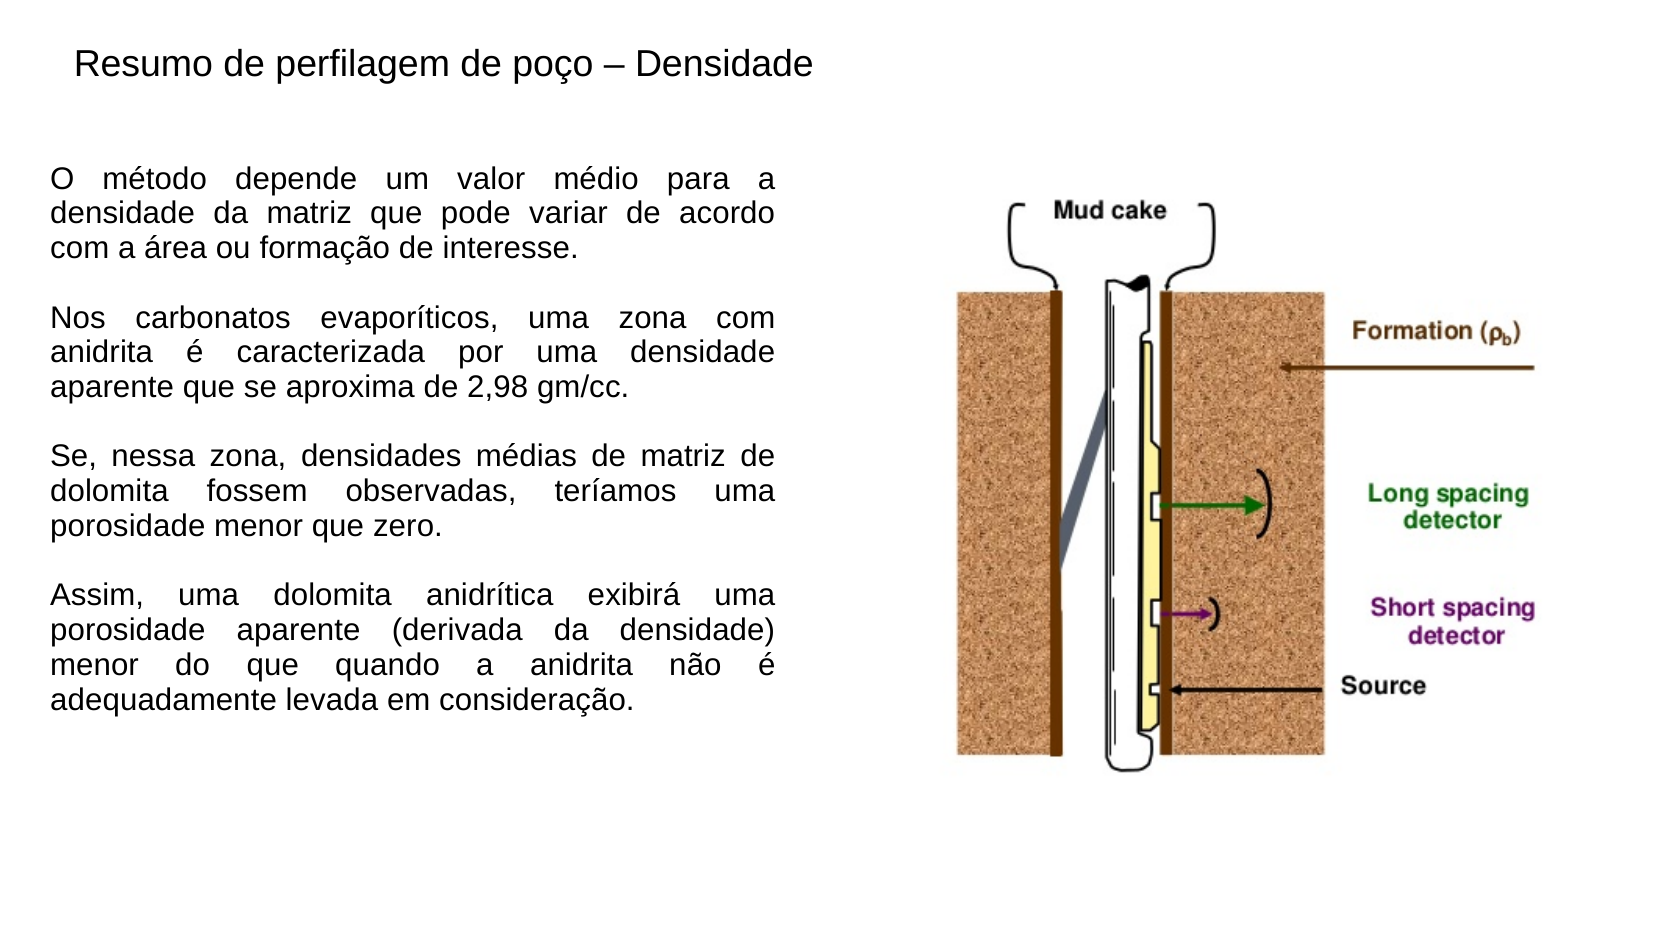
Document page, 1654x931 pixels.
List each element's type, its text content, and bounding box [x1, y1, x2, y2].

text_box O método depende um valor médio para a densidade da matriz que pode variar de acordo com a área ou formação de interesse. Nos carbonatos evaporíticos, uma zona com anidrita é caracterizada por uma densidade aparente que se aproxima de 2,98 gm/cc. Se, nessa zona, densidades médias de matriz de dolomita fossem observadas, teríamos uma porosidade menor que zero. Assim, uma dolomita anidrítica exibirá uma porosidade aparente (derivada da densidade) menor do que quando a anidrita não é adequadamente levada em consideração. [35, 153, 792, 794]
picture [897, 153, 1548, 792]
text_box Resumo de perfilagem de poço – Densidade [59, 35, 1123, 93]
